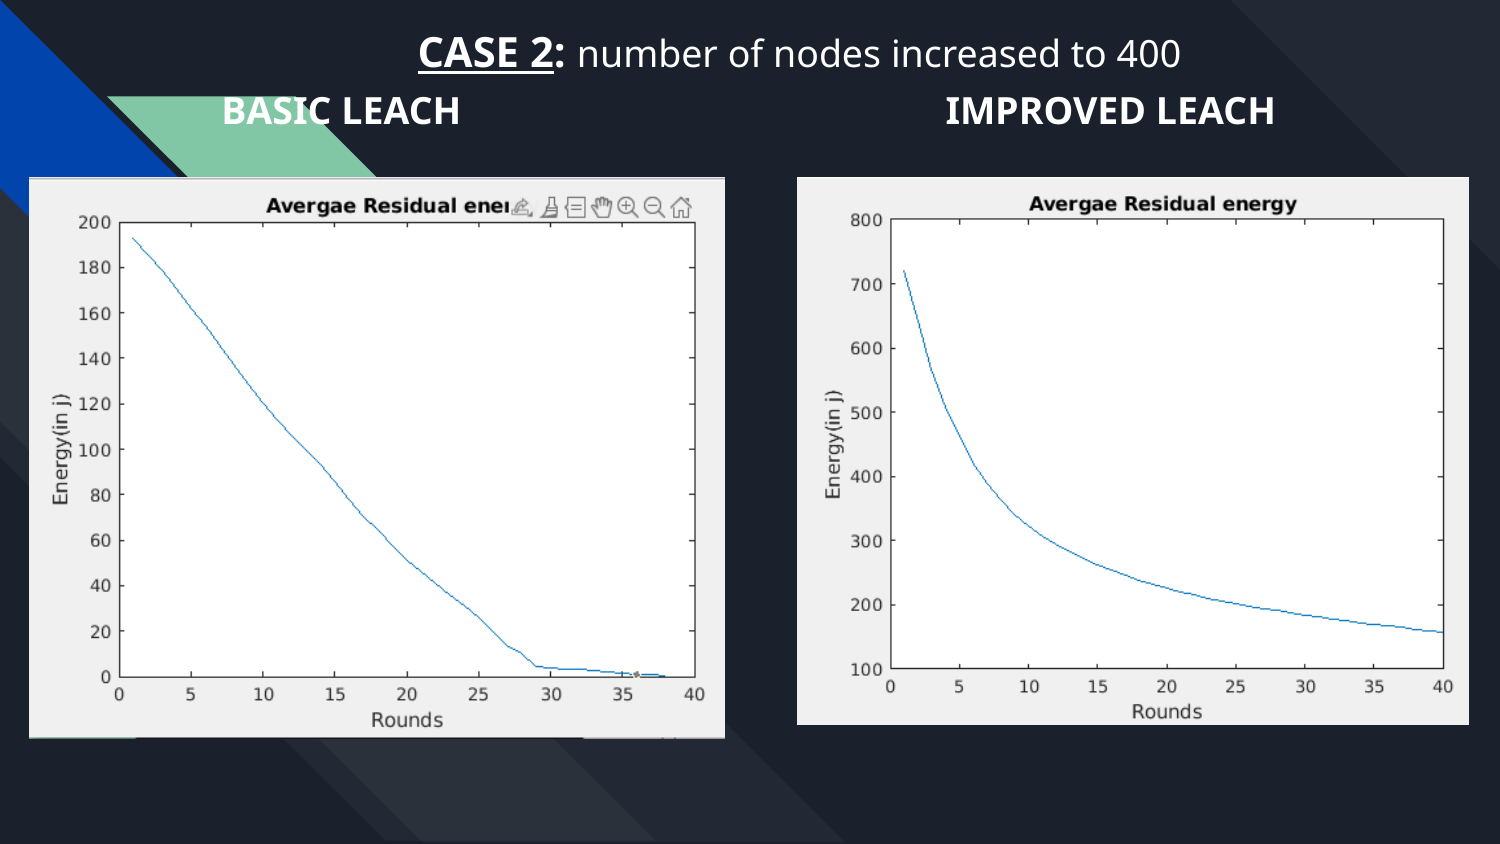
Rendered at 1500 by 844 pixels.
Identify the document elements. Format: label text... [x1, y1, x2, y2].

picture [29, 177, 725, 739]
picture [797, 177, 1469, 725]
text_box BASIC LEACH [65, 71, 617, 138]
text_box IMPROVED LEACH [835, 71, 1387, 138]
text_box CASE 2: number of nodes increased to 400 [372, 10, 1228, 85]
